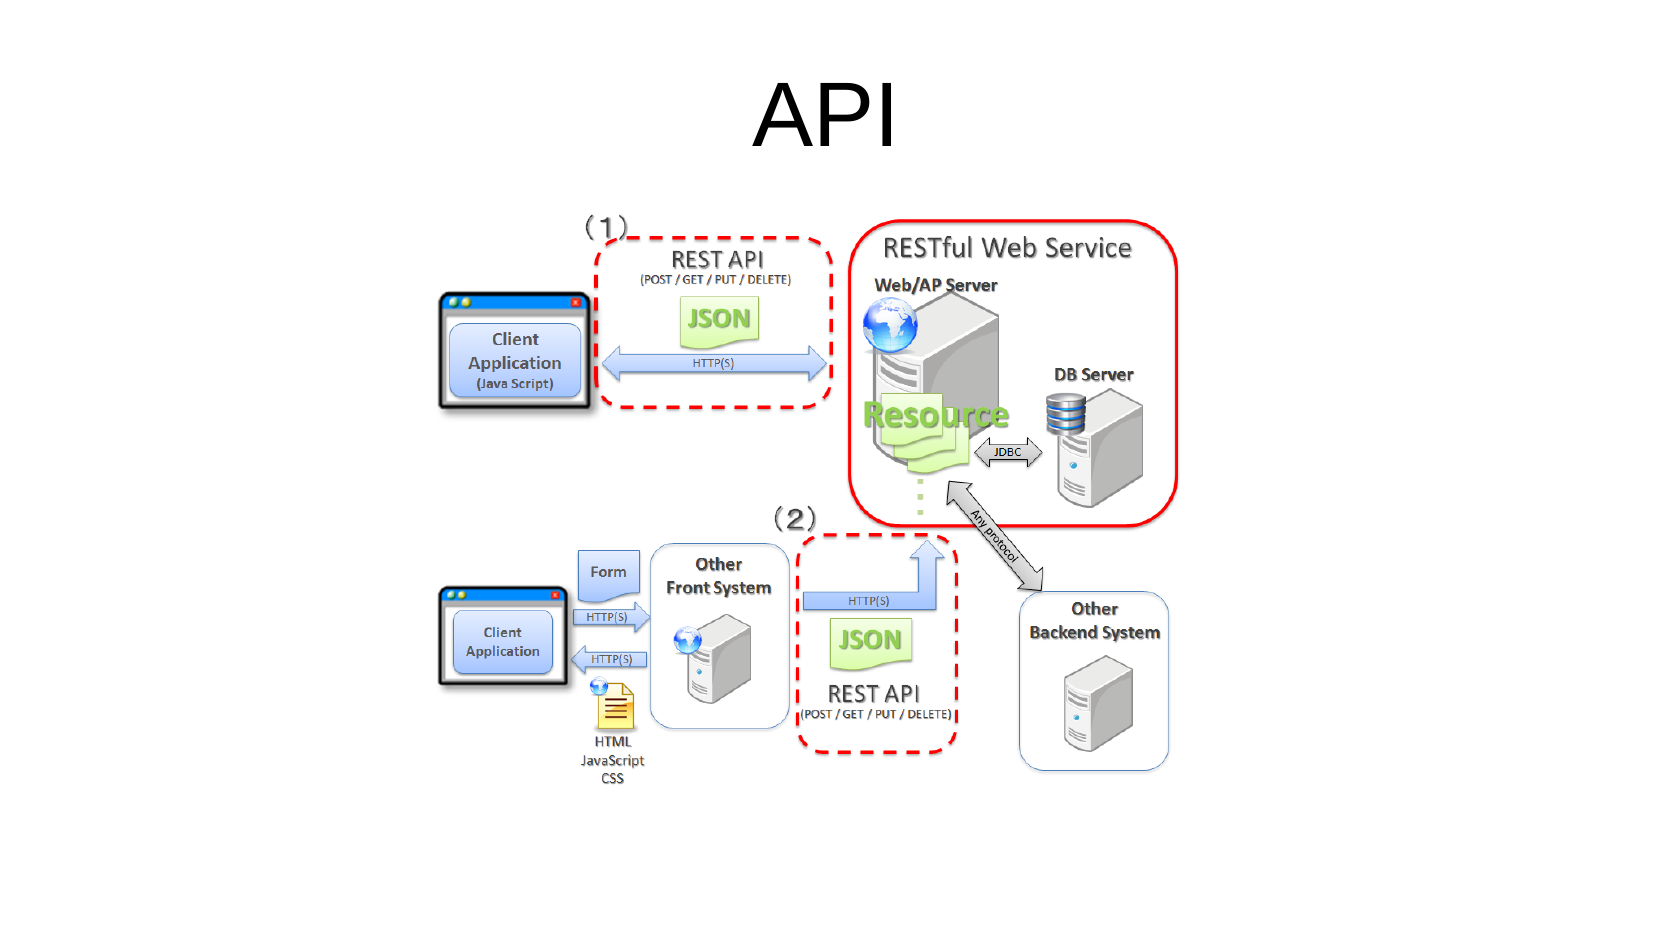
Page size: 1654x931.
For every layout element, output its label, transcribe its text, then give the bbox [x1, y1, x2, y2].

picture [415, 196, 1182, 798]
title API [82, 37, 1571, 193]
